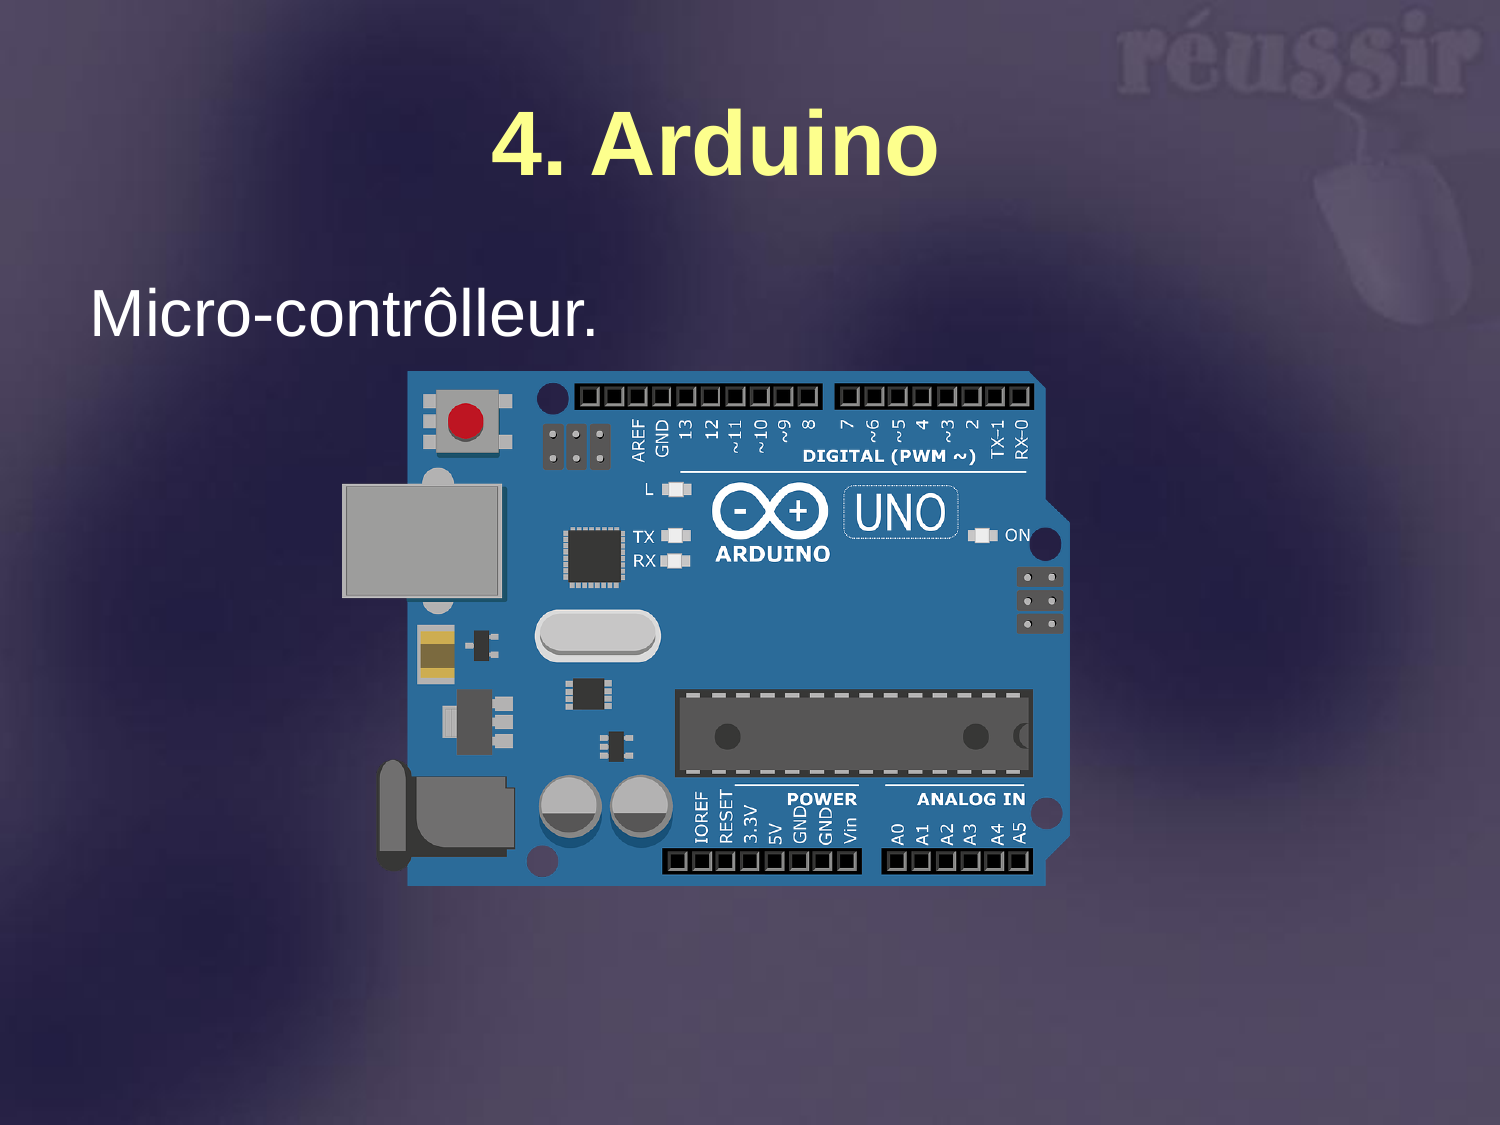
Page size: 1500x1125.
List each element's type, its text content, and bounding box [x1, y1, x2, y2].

picture [0, 0, 1500, 1125]
title 4. Arduino [75, 45, 1425, 233]
list Micro-contrôlleur. [75, 262, 1425, 1005]
